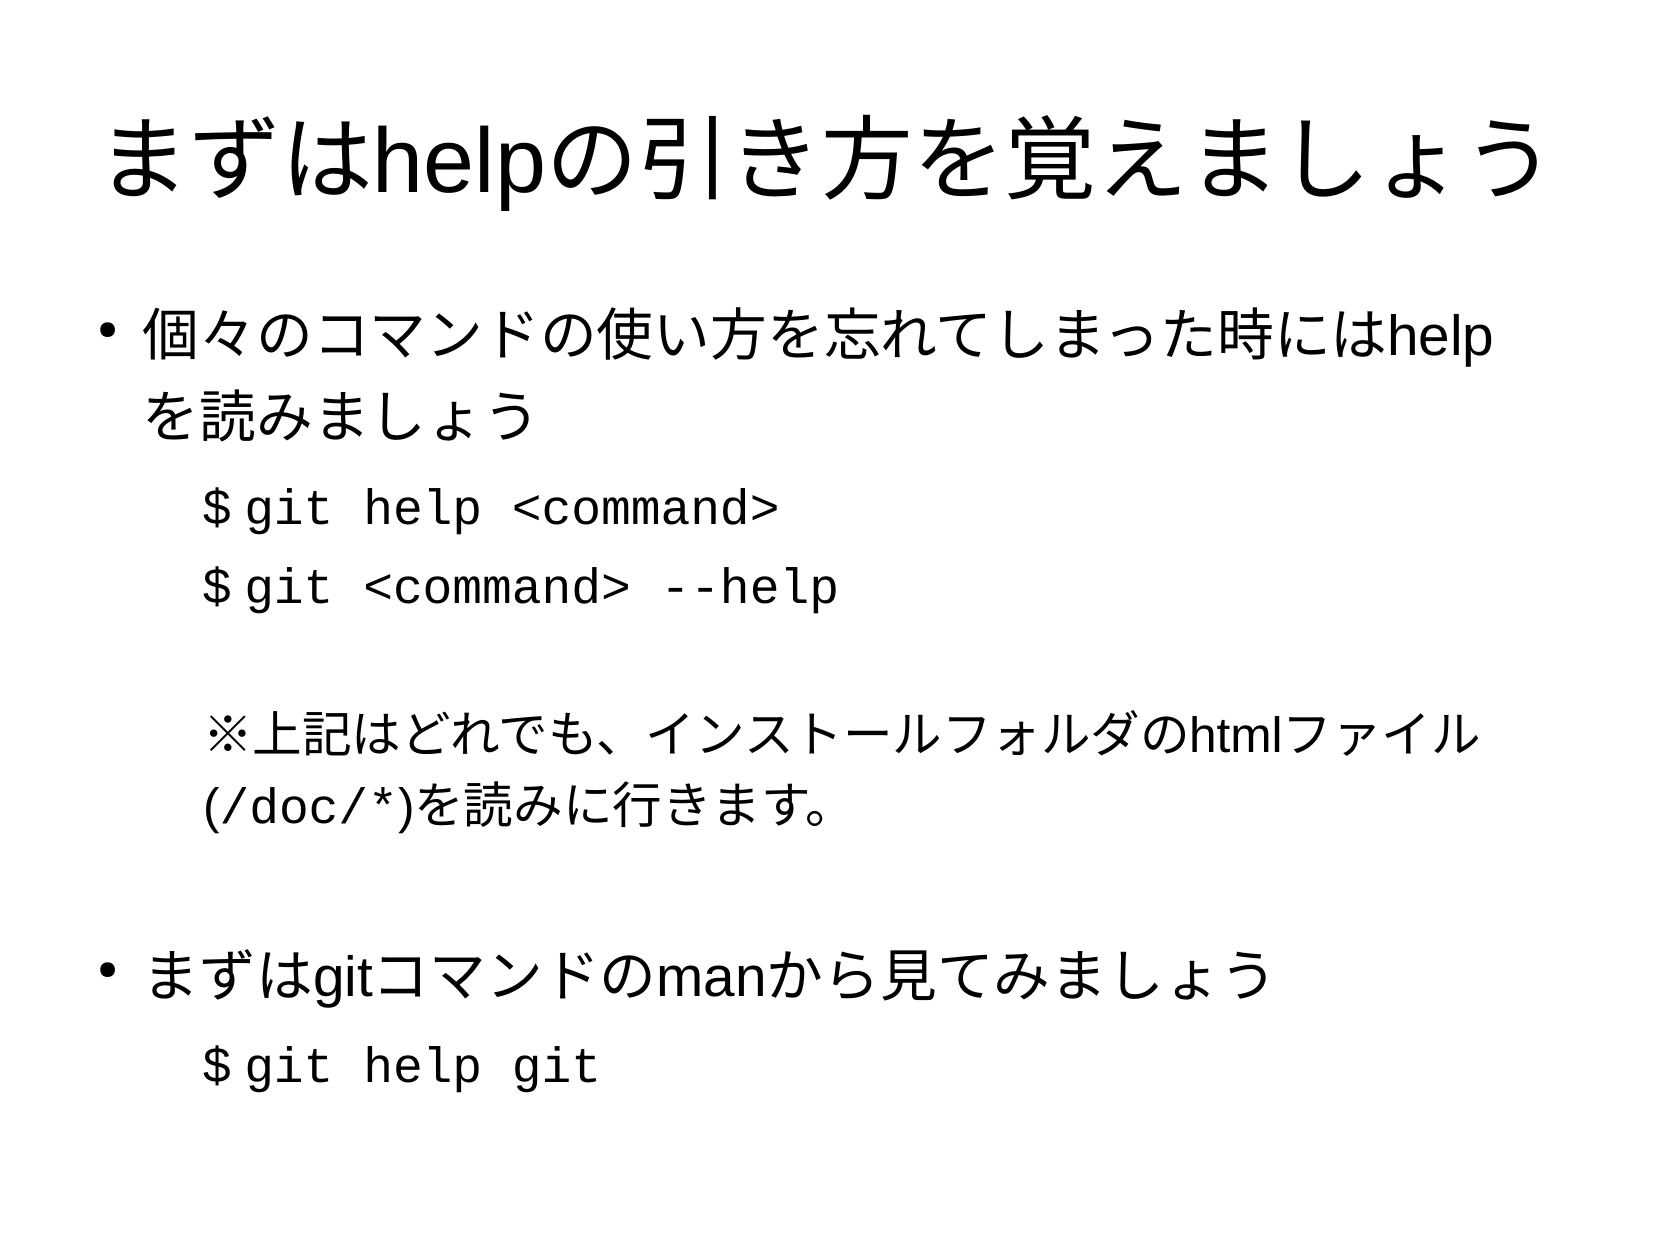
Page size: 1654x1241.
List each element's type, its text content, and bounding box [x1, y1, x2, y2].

title まずはhelpの引き方を覚えましょう [82, 49, 1571, 257]
list 個々のコマンドの使い方を忘れてしまった時にはhelpを読みましょう $ git help <command> $ git <command> --help ※上記はどれでも、インストールフォルダのhtmlファイル (/doc/*)を読みに行きます。 まずはgitコマンドのmanから見てみましょう $ git help git [82, 290, 1538, 1111]
